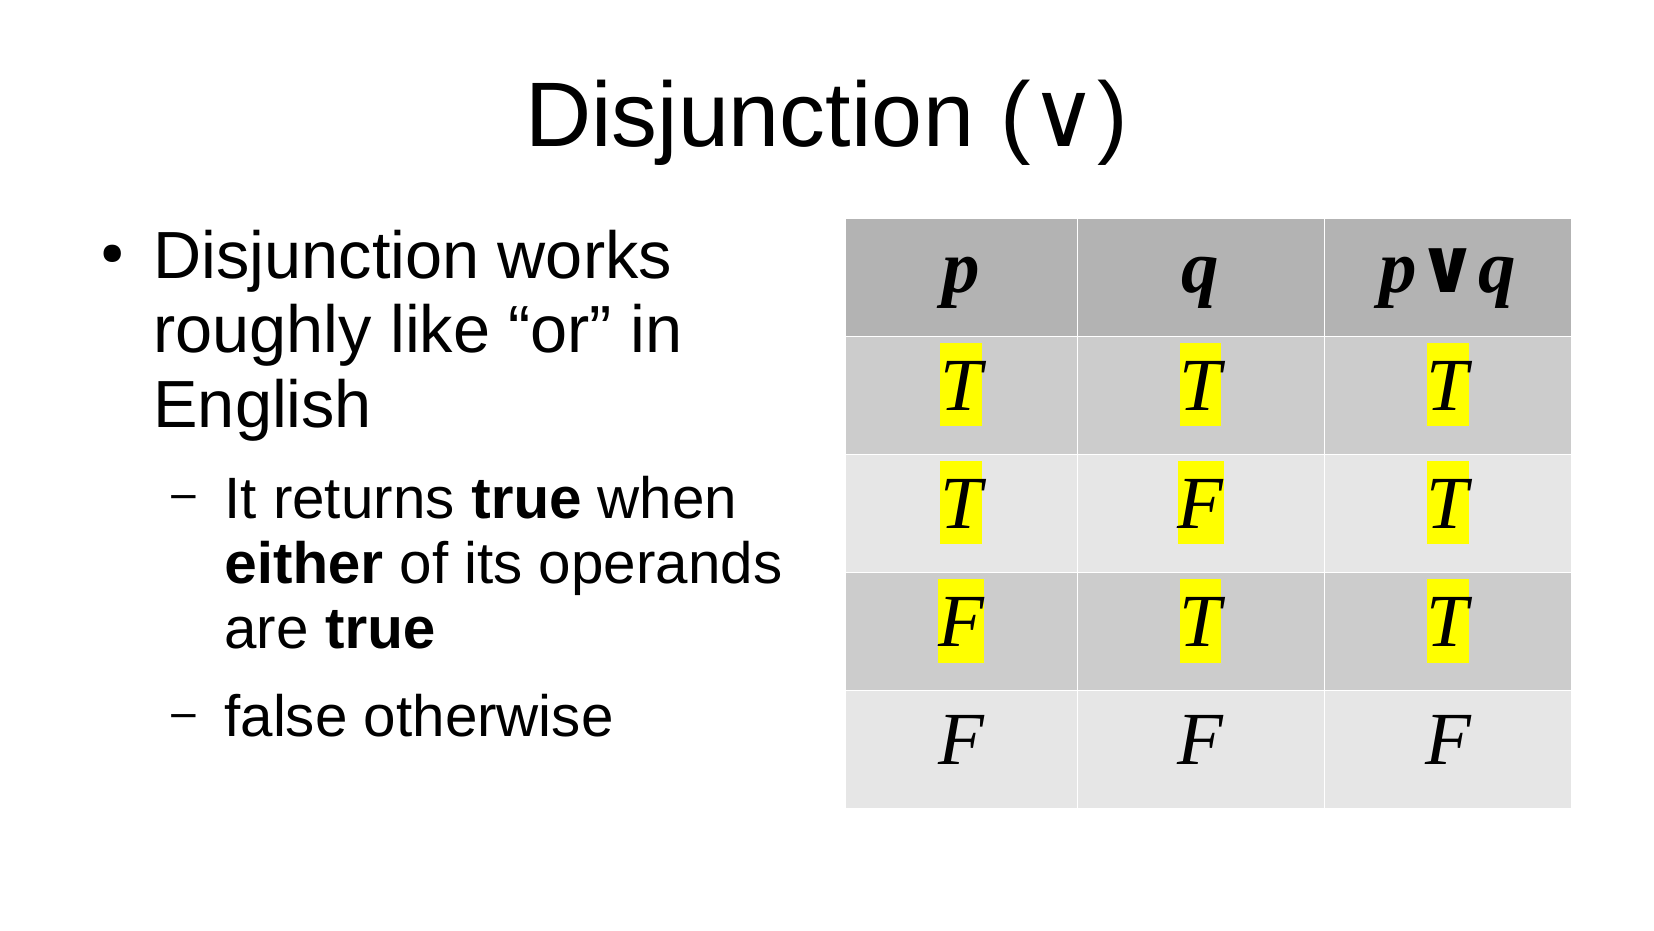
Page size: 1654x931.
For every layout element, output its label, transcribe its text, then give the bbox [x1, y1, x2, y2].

table_cell T [1325, 573, 1571, 690]
table_cell F [846, 573, 1077, 690]
table_cell T [846, 455, 1077, 572]
table_cell T [1078, 337, 1324, 454]
title Disjunction (∨) [82, 37, 1571, 193]
table_header p [846, 219, 1077, 336]
table_cell F [1078, 691, 1324, 808]
table_cell F [1078, 455, 1324, 572]
table_header p∨q [1325, 219, 1571, 336]
table_cell T [1078, 573, 1324, 690]
table_cell T [1325, 455, 1571, 572]
table_cell T [846, 337, 1077, 454]
list Disjunction works roughly like “or” in English It returns true when either of its operands are true false otherwise [82, 217, 809, 758]
table_header q [1078, 219, 1324, 336]
table_cell T [1325, 337, 1571, 454]
table_cell F [846, 691, 1077, 808]
table_cell F [1325, 691, 1571, 808]
